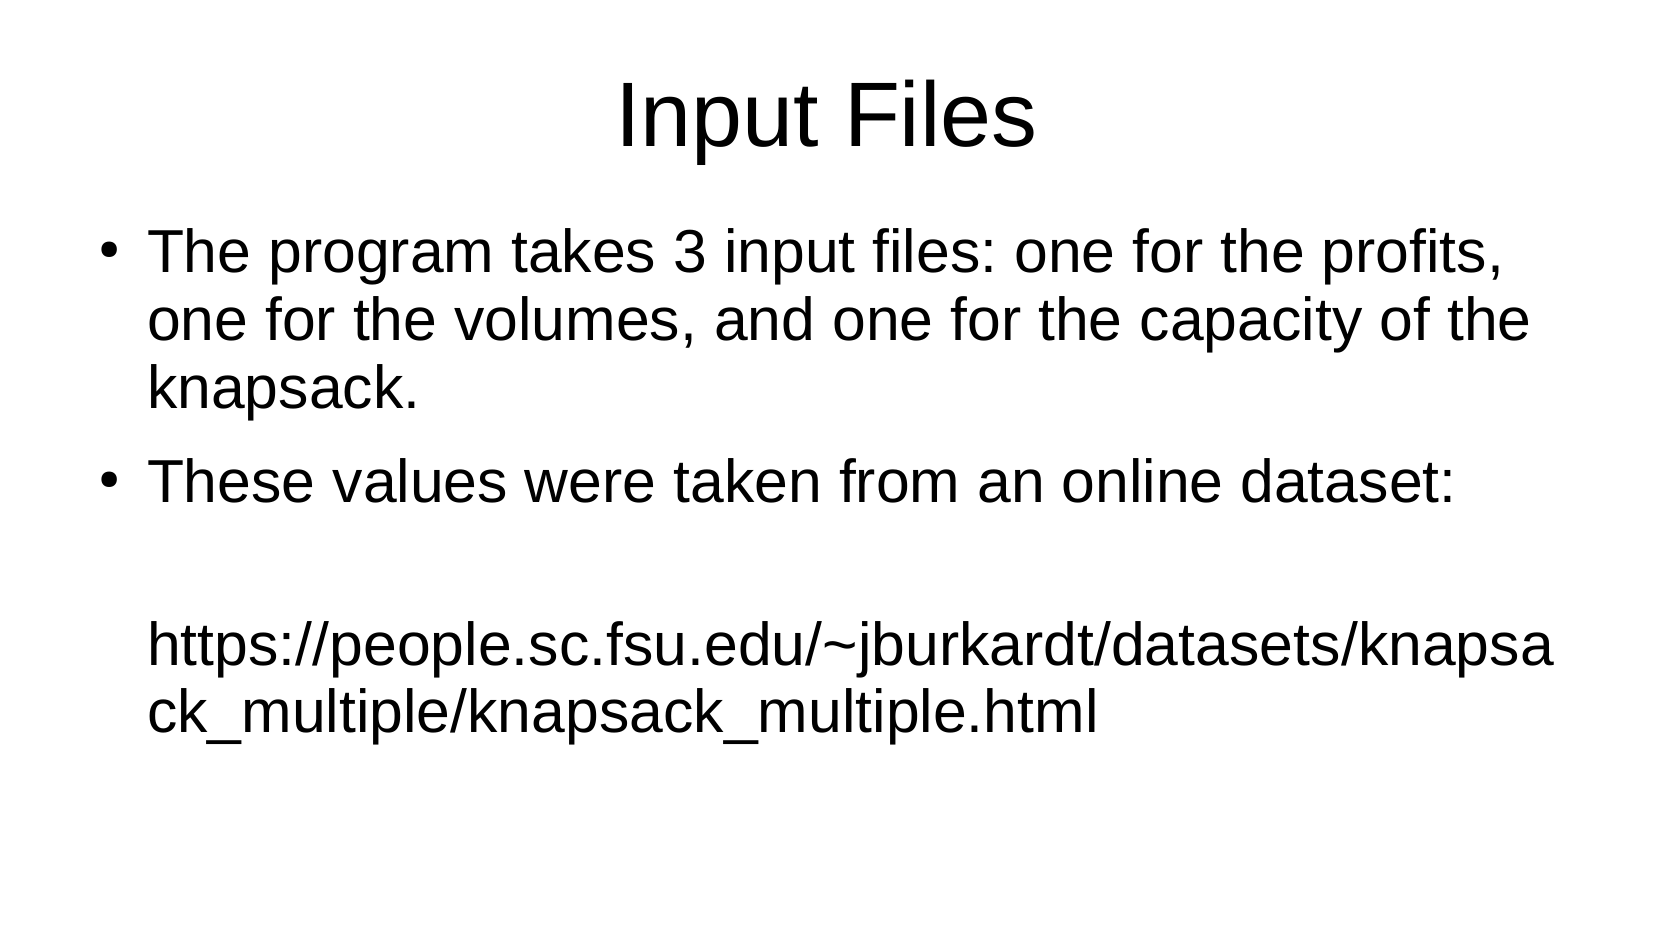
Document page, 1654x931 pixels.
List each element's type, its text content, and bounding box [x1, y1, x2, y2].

title Input Files [82, 37, 1571, 193]
list The program takes 3 input files: one for the profits, one for the volumes, and one for the capacity of the knapsack. These values were taken from an online dataset: https://people.sc.fsu.edu/~jburkardt/datasets/knapsack_multiple/knapsack_multiple.html [82, 217, 1571, 758]
